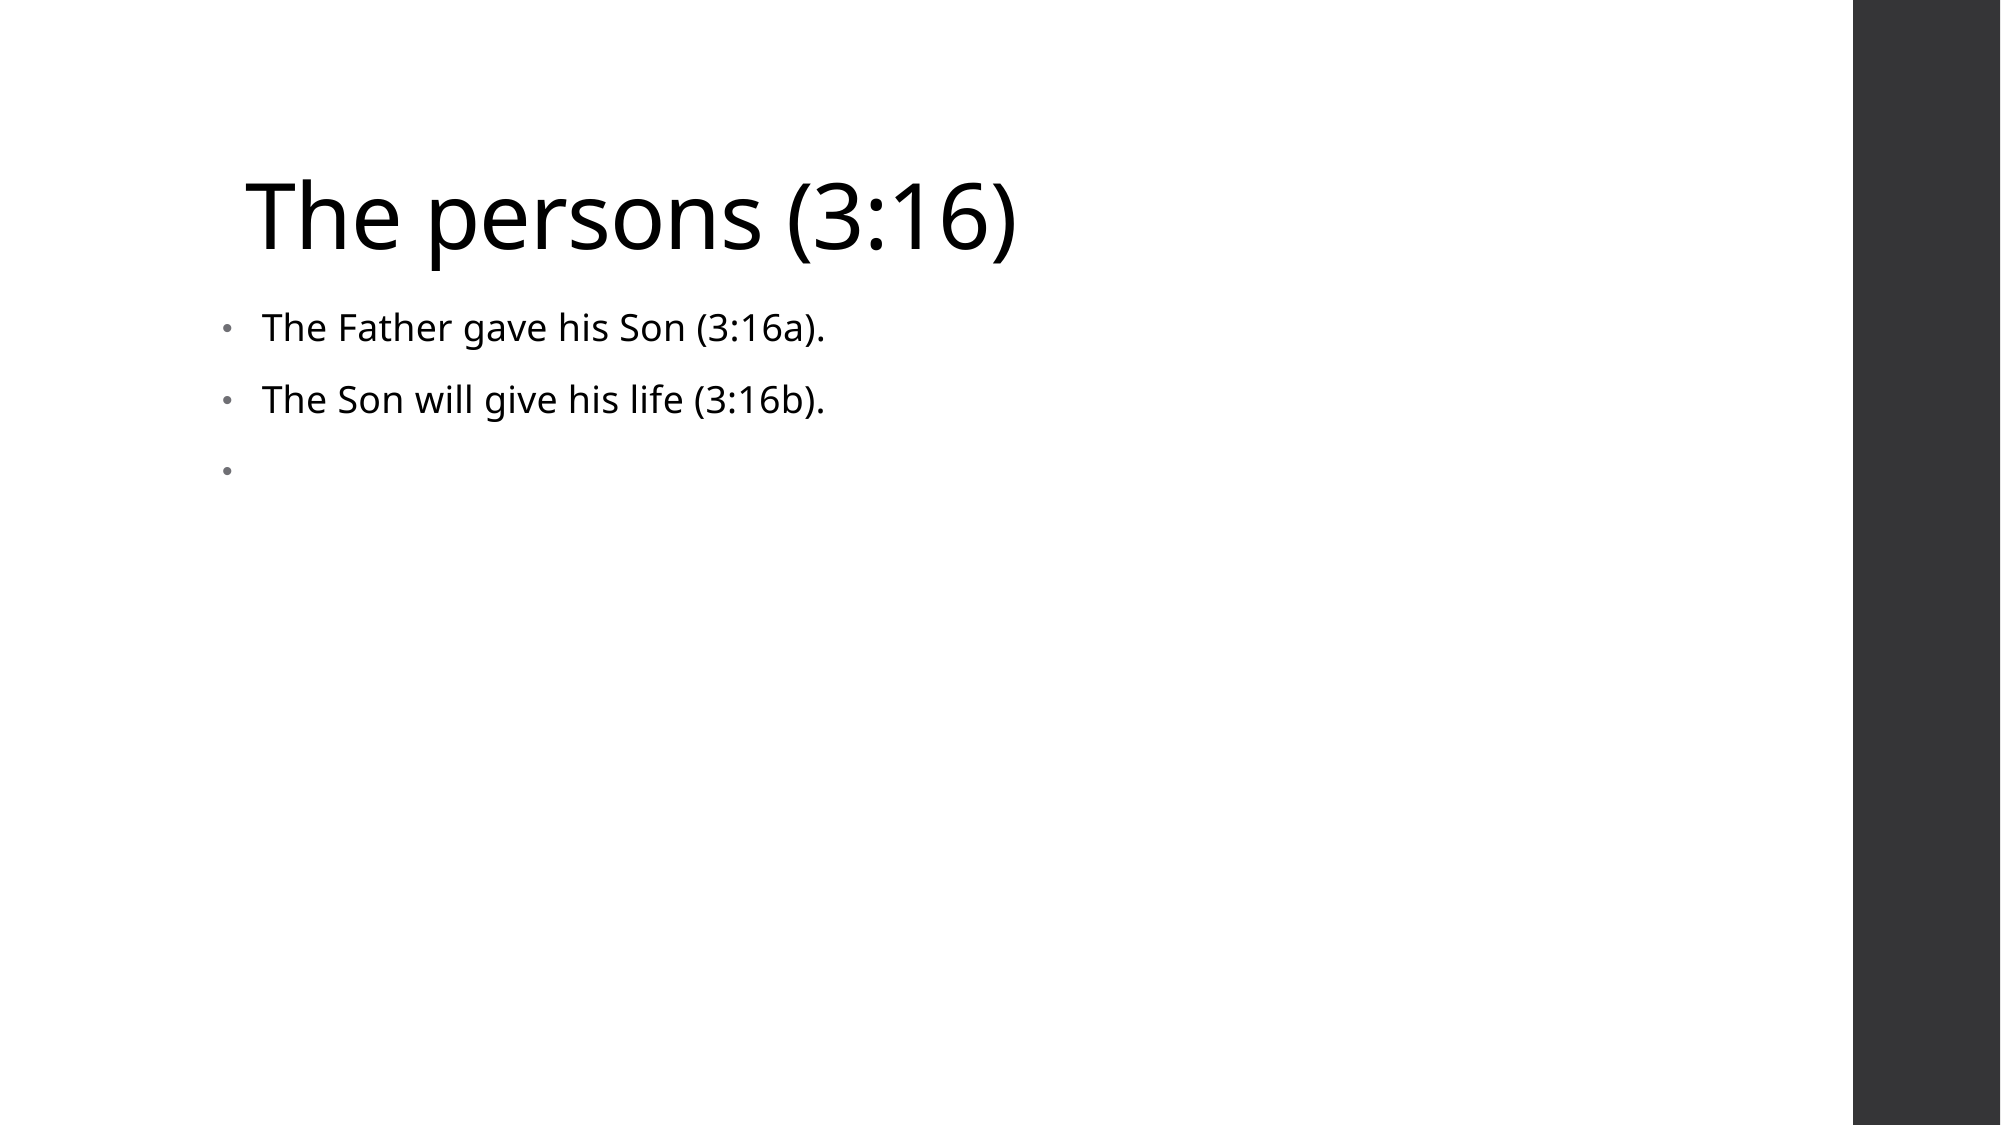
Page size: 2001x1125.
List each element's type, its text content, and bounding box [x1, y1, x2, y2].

title The persons (3:16) [206, 60, 1797, 278]
list The Father gave his Son (3:16a). The Son will give his life (3:16b). [206, 299, 1617, 1014]
